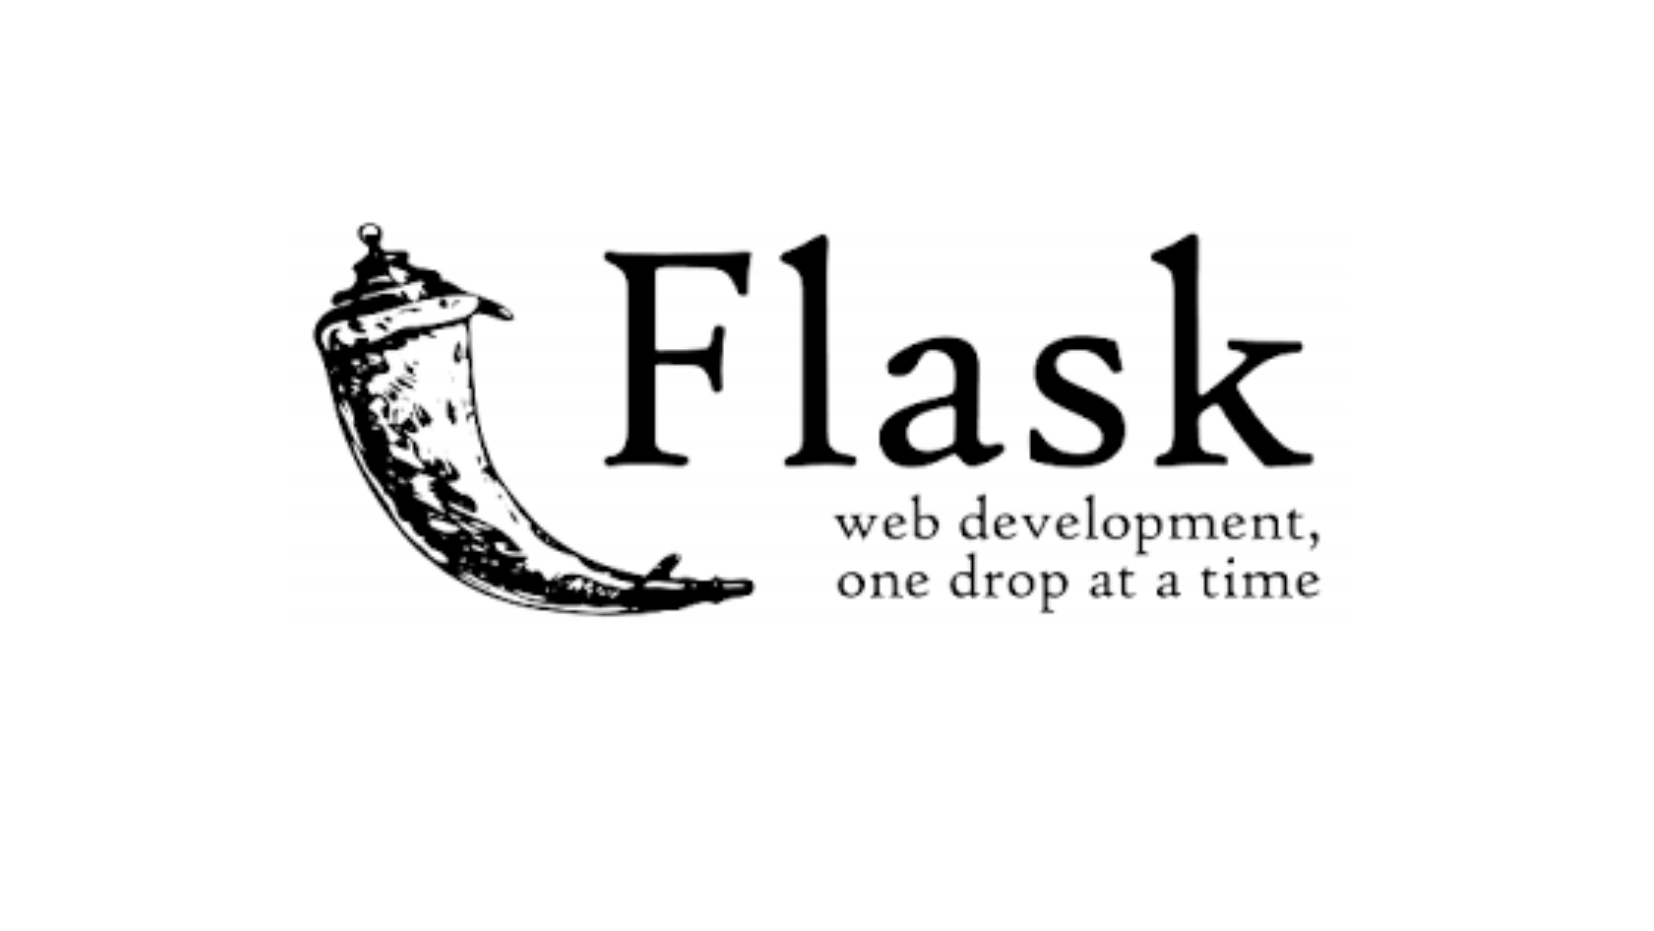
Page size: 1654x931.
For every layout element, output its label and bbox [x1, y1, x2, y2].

picture [287, 212, 1347, 626]
